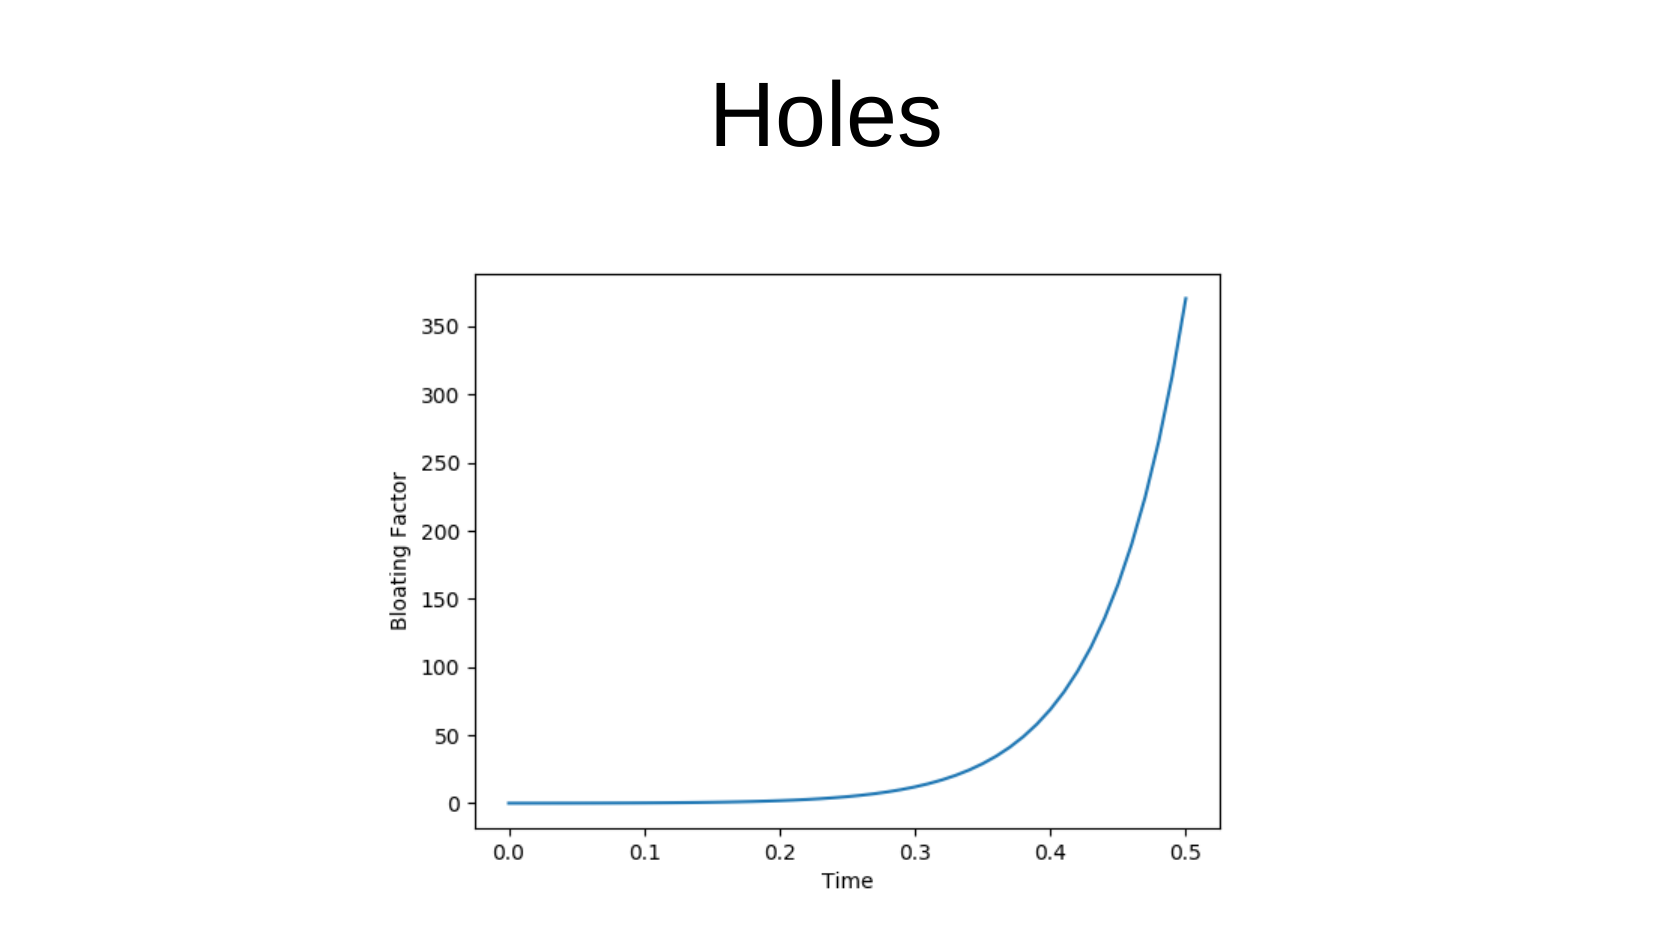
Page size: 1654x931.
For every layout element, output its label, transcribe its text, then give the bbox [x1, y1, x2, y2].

title Holes [82, 37, 1571, 193]
picture [355, 187, 1316, 908]
